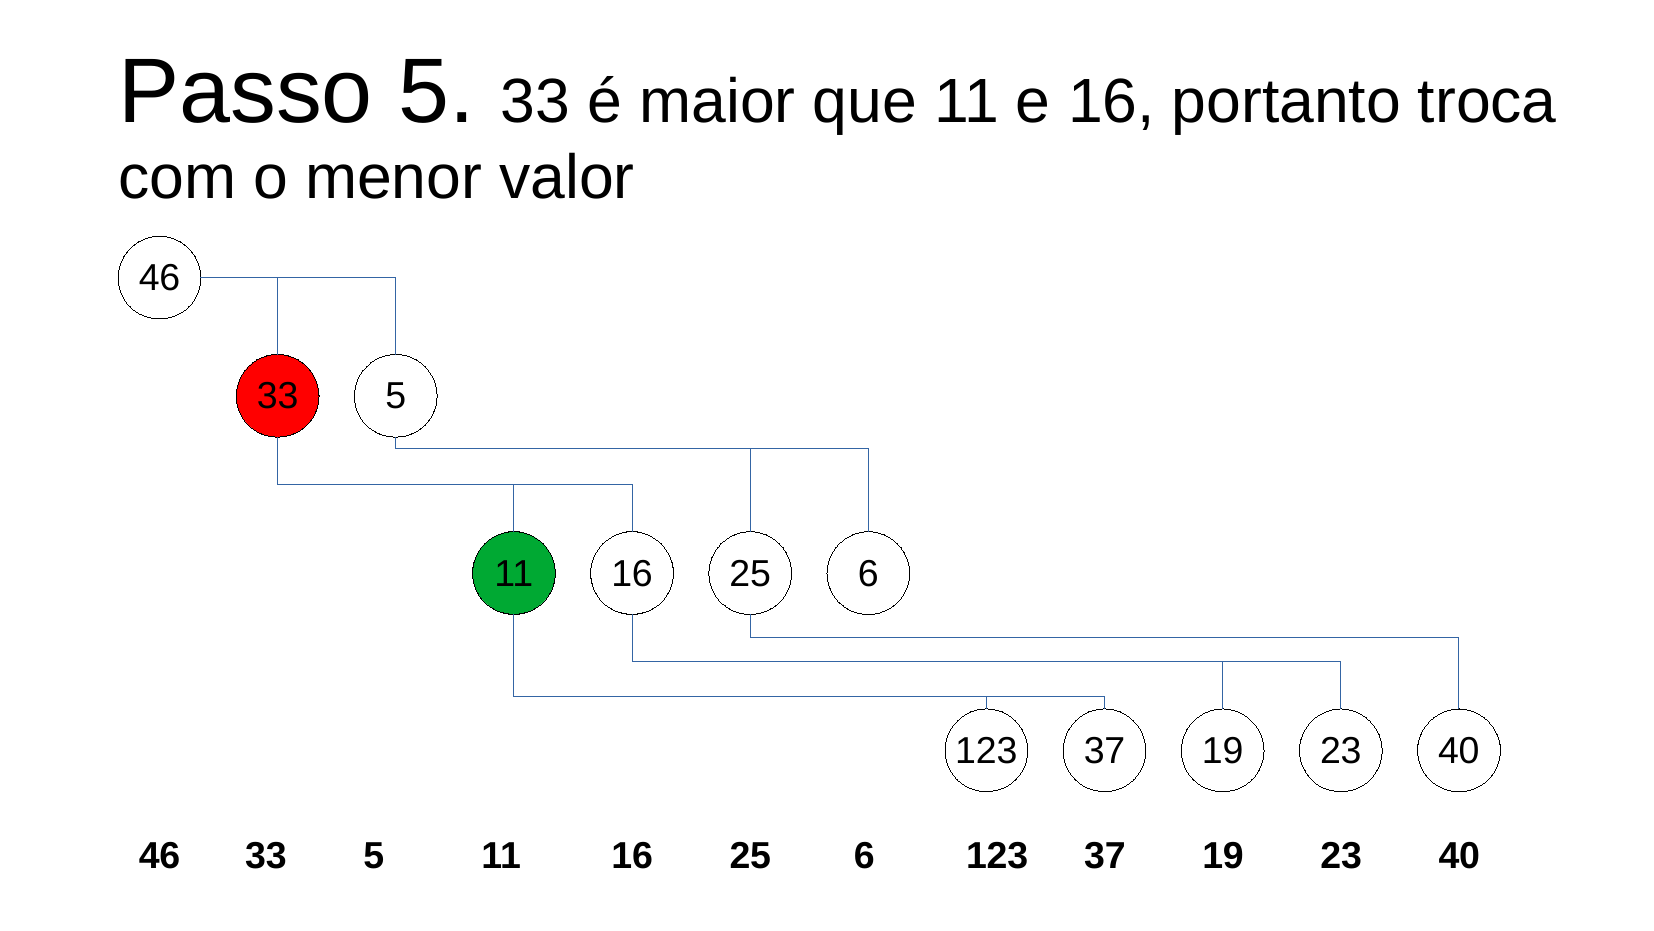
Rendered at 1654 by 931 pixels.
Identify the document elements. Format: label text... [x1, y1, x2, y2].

text_box 23 [1299, 708, 1383, 792]
text_box 40 [1423, 826, 1496, 884]
text_box 23 [1305, 826, 1377, 884]
text_box 11 [472, 531, 556, 615]
text_box 16 [590, 531, 674, 615]
text_box 46 [118, 236, 201, 319]
text_box 5 [348, 826, 399, 884]
text_box 123 [951, 826, 1044, 884]
text_box 25 [708, 531, 792, 615]
text_box 6 [826, 531, 910, 615]
text_box 40 [1417, 708, 1501, 792]
title Passo 5. 33 é maior que 11 e 16, portanto troca com o menor valor [118, 10, 1595, 243]
text_box 37 [1063, 708, 1146, 792]
text_box 16 [596, 826, 668, 884]
text_box 19 [1187, 826, 1259, 884]
text_box 25 [714, 826, 787, 884]
text_box 5 [354, 354, 438, 438]
text_box 33 [236, 354, 320, 438]
text_box 33 [230, 826, 302, 884]
text_box 6 [838, 826, 890, 884]
text_box 19 [1181, 708, 1265, 792]
text_box 123 [945, 708, 1028, 792]
text_box 37 [1069, 826, 1141, 884]
text_box 46 [124, 826, 196, 884]
text_box 11 [466, 826, 536, 884]
